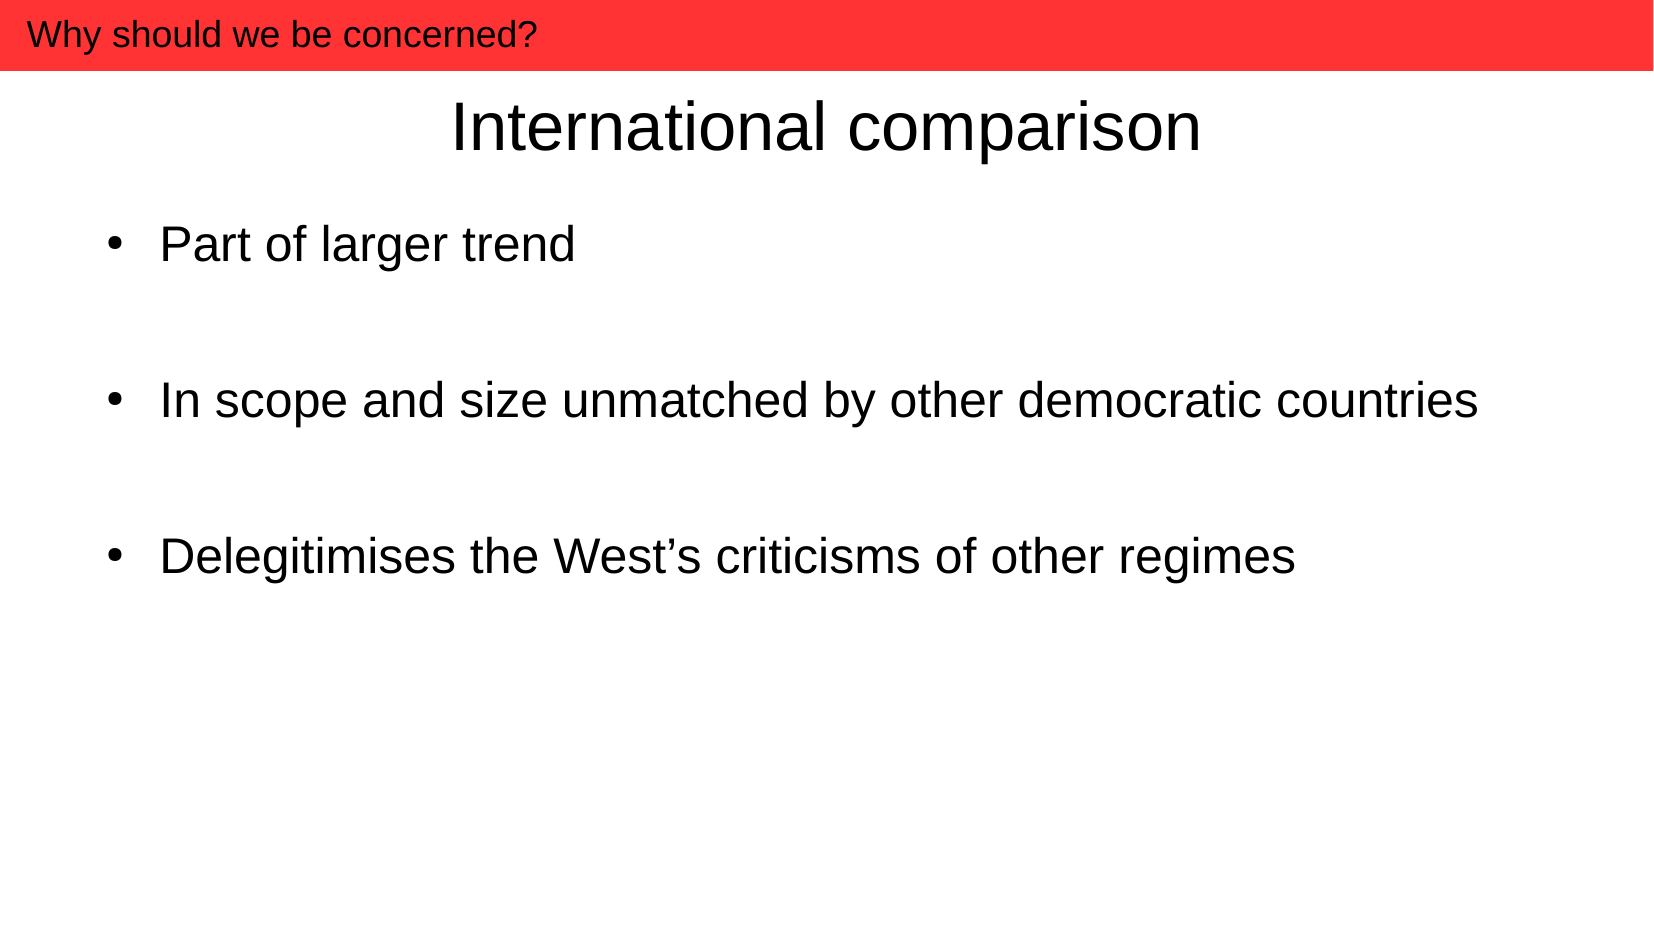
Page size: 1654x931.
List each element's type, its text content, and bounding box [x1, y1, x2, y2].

text_box Why should we be concerned? [11, 5, 886, 63]
text_box [0, 0, 1654, 71]
title International comparison [82, 71, 1571, 205]
list Part of larger trend In scope and size unmatched by other democratic countries Delegitimises the West’s criticisms of other regimes [88, 216, 1512, 827]
